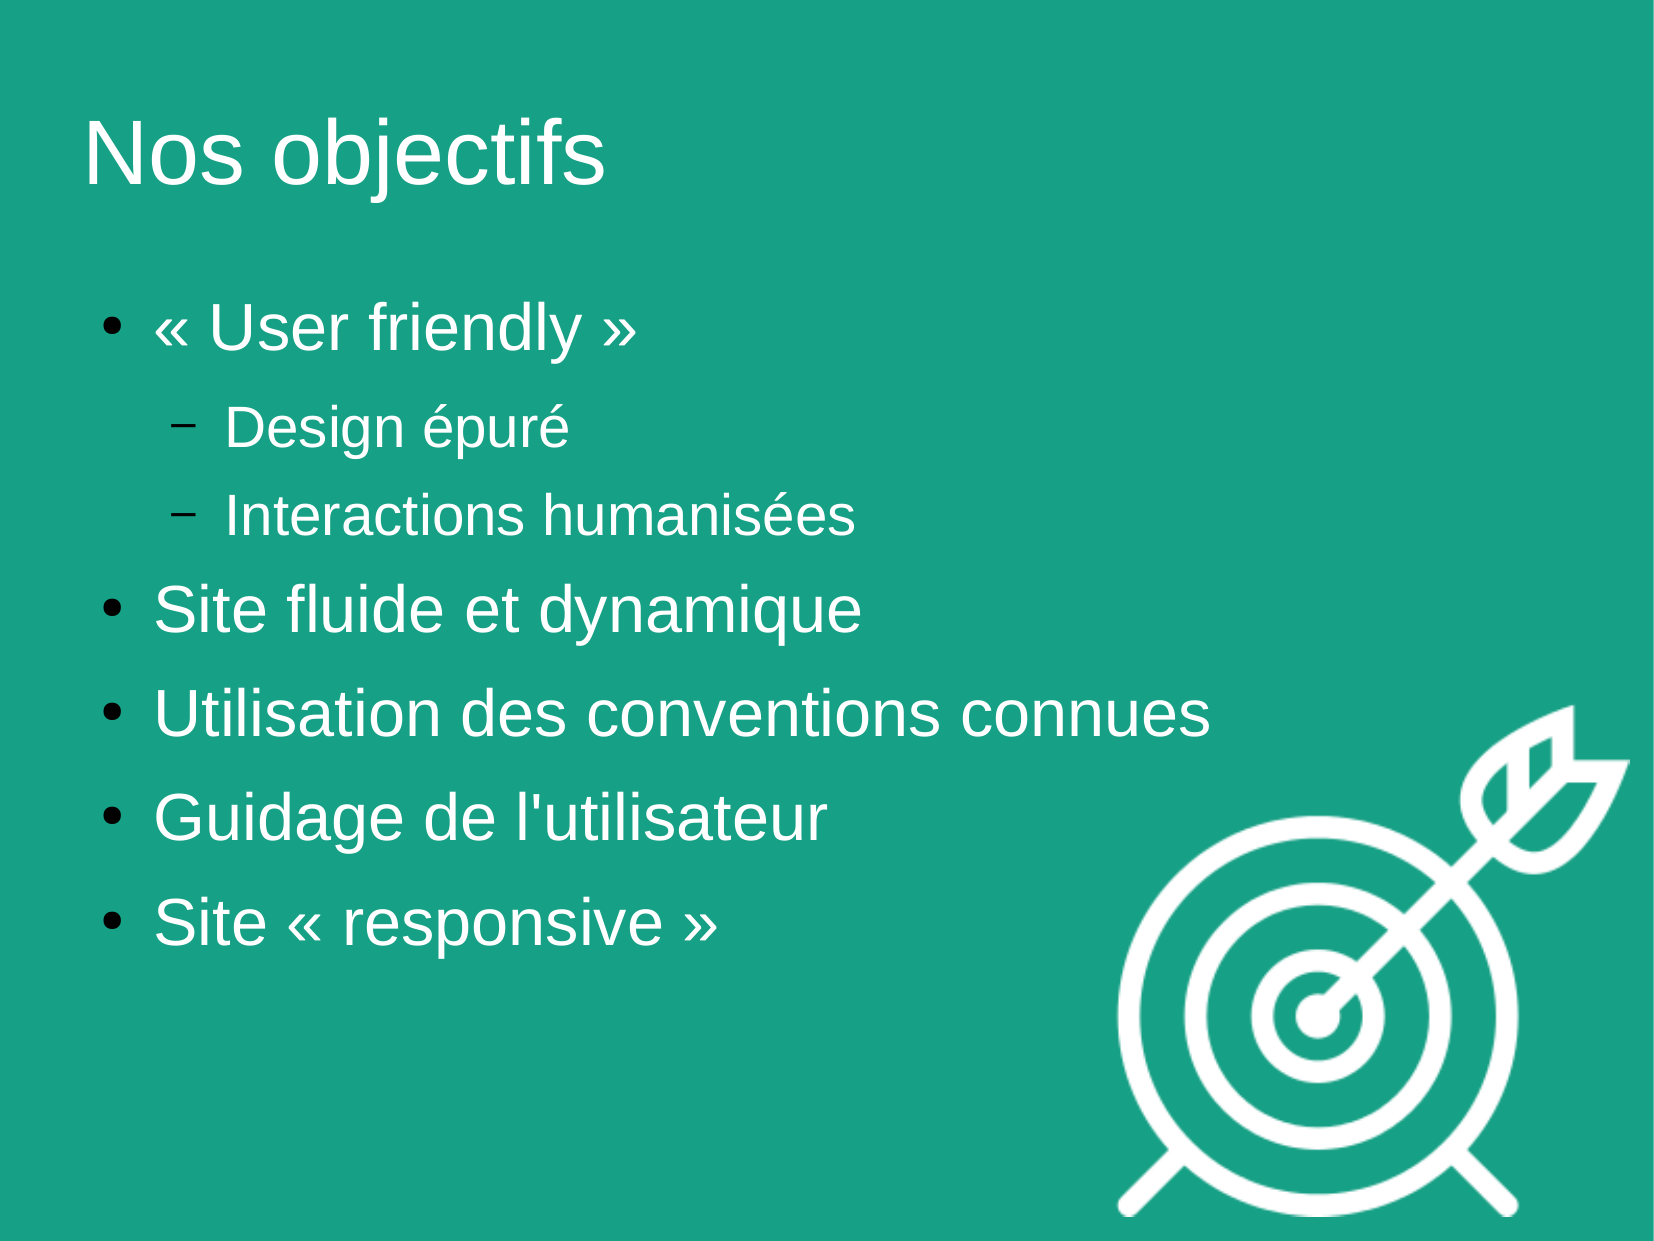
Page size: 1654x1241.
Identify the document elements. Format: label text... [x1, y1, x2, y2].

list « User friendly » Design épuré Interactions humanisées Site fluide et dynamique Utilisation des conventions connues Guidage de l'utilisateur Site « responsive » [82, 290, 1538, 1010]
title Nos objectifs [82, 49, 1571, 257]
picture [0, 0, 1654, 1241]
